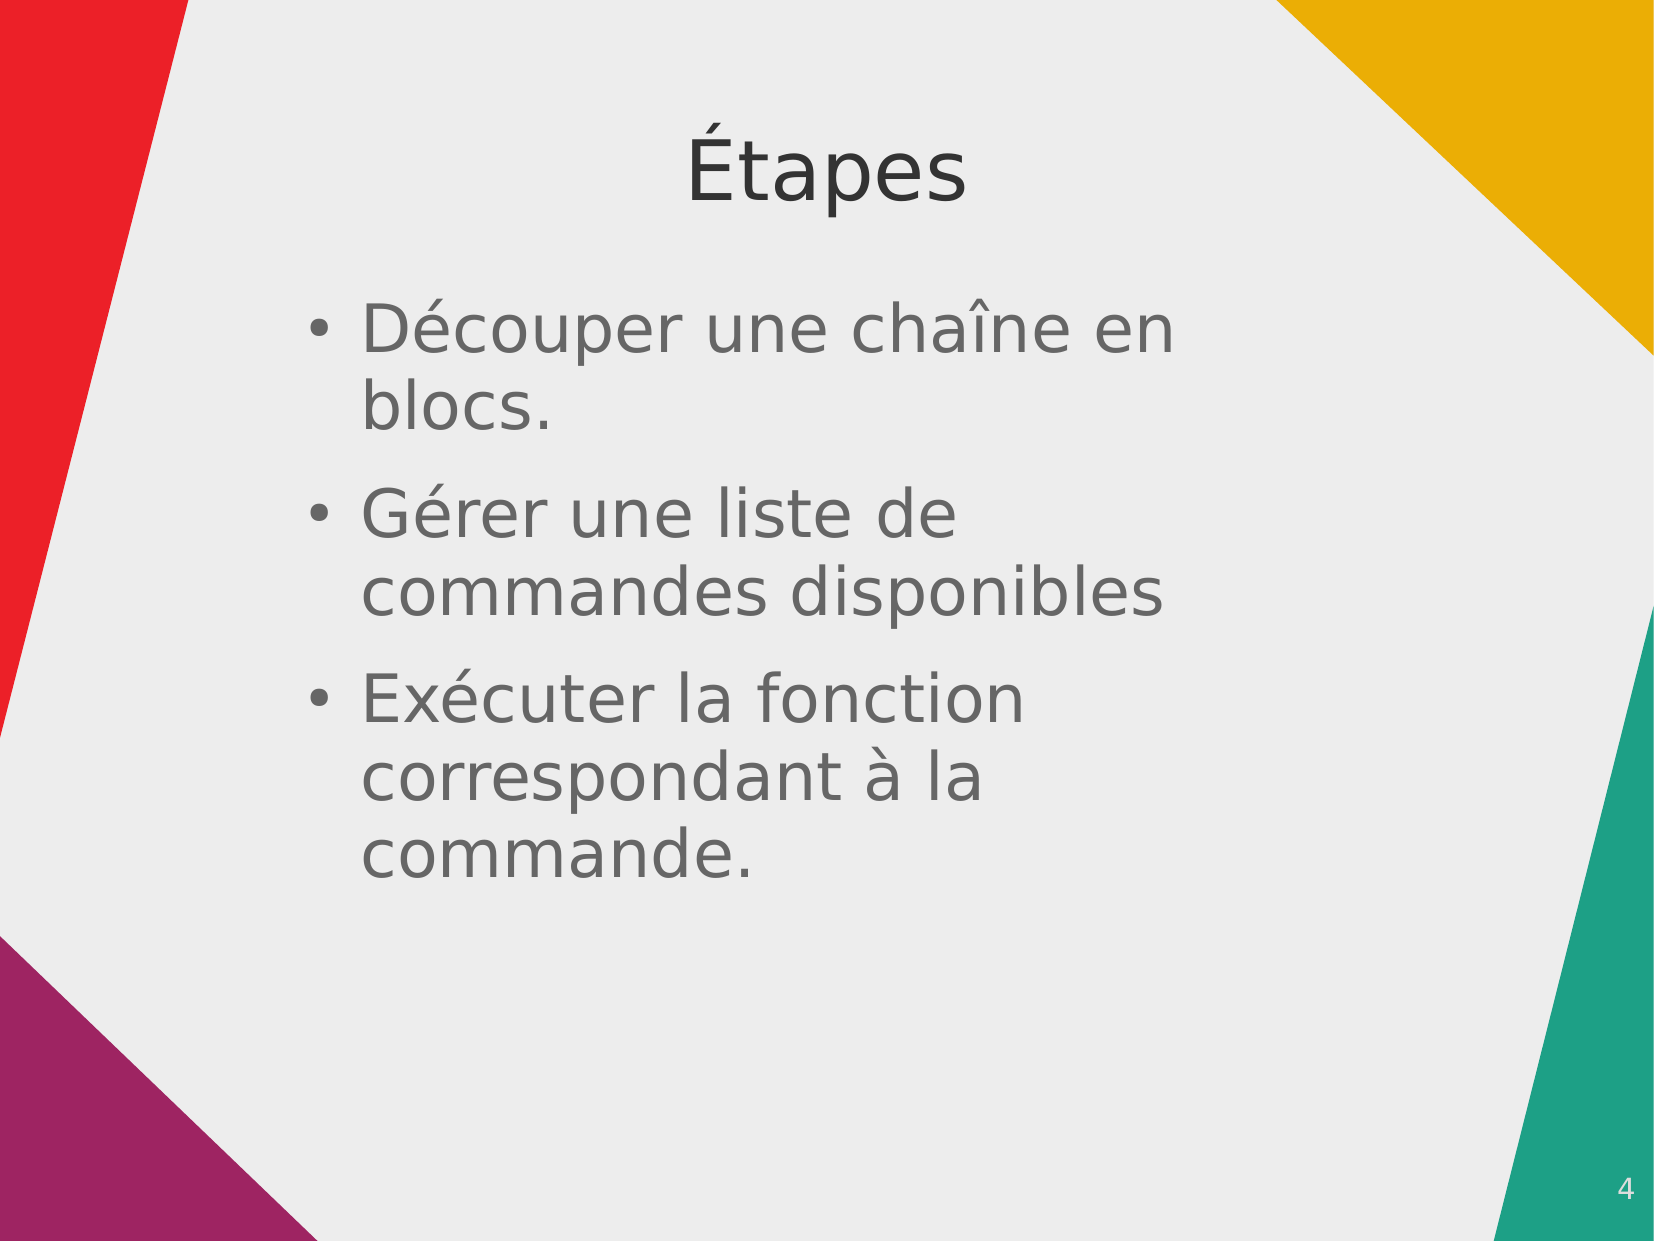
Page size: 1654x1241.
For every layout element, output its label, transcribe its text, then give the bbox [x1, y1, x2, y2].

title Étapes [114, 73, 1539, 271]
list Découper une chaîne en blocs. Gérer une liste de commandes disponibles Exécuter la fonction correspondant à la commande. [289, 290, 1372, 1090]
